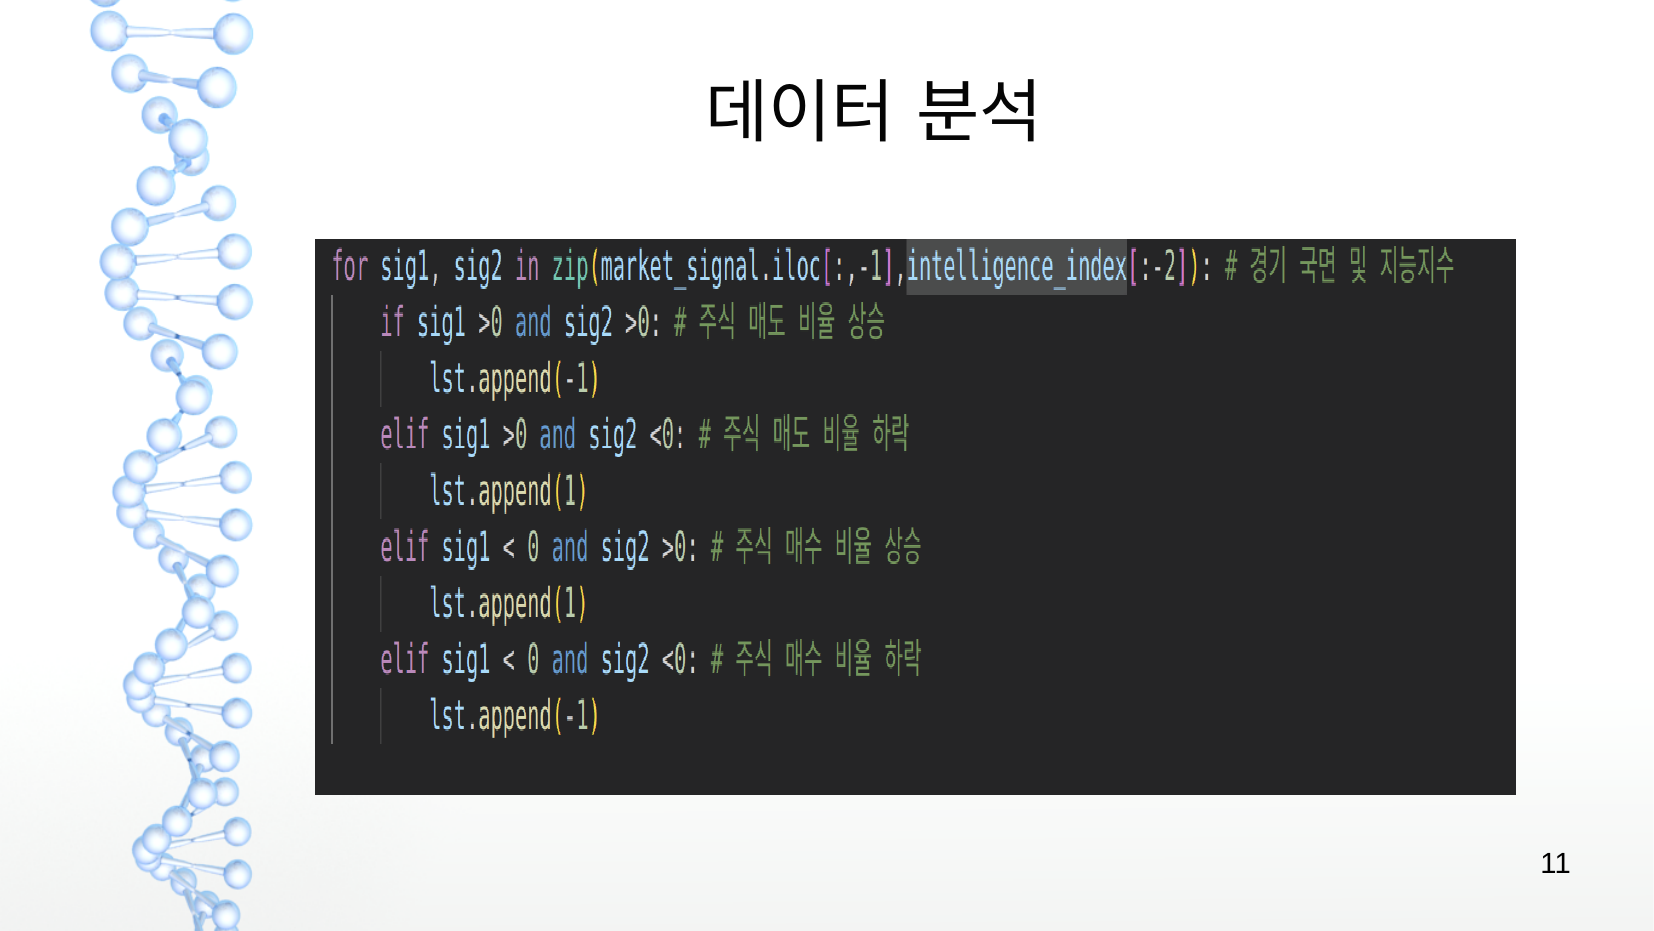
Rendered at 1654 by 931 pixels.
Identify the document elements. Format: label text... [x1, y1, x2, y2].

picture [0, 0, 1654, 931]
title 데이터 분석 [265, 35, 1595, 189]
